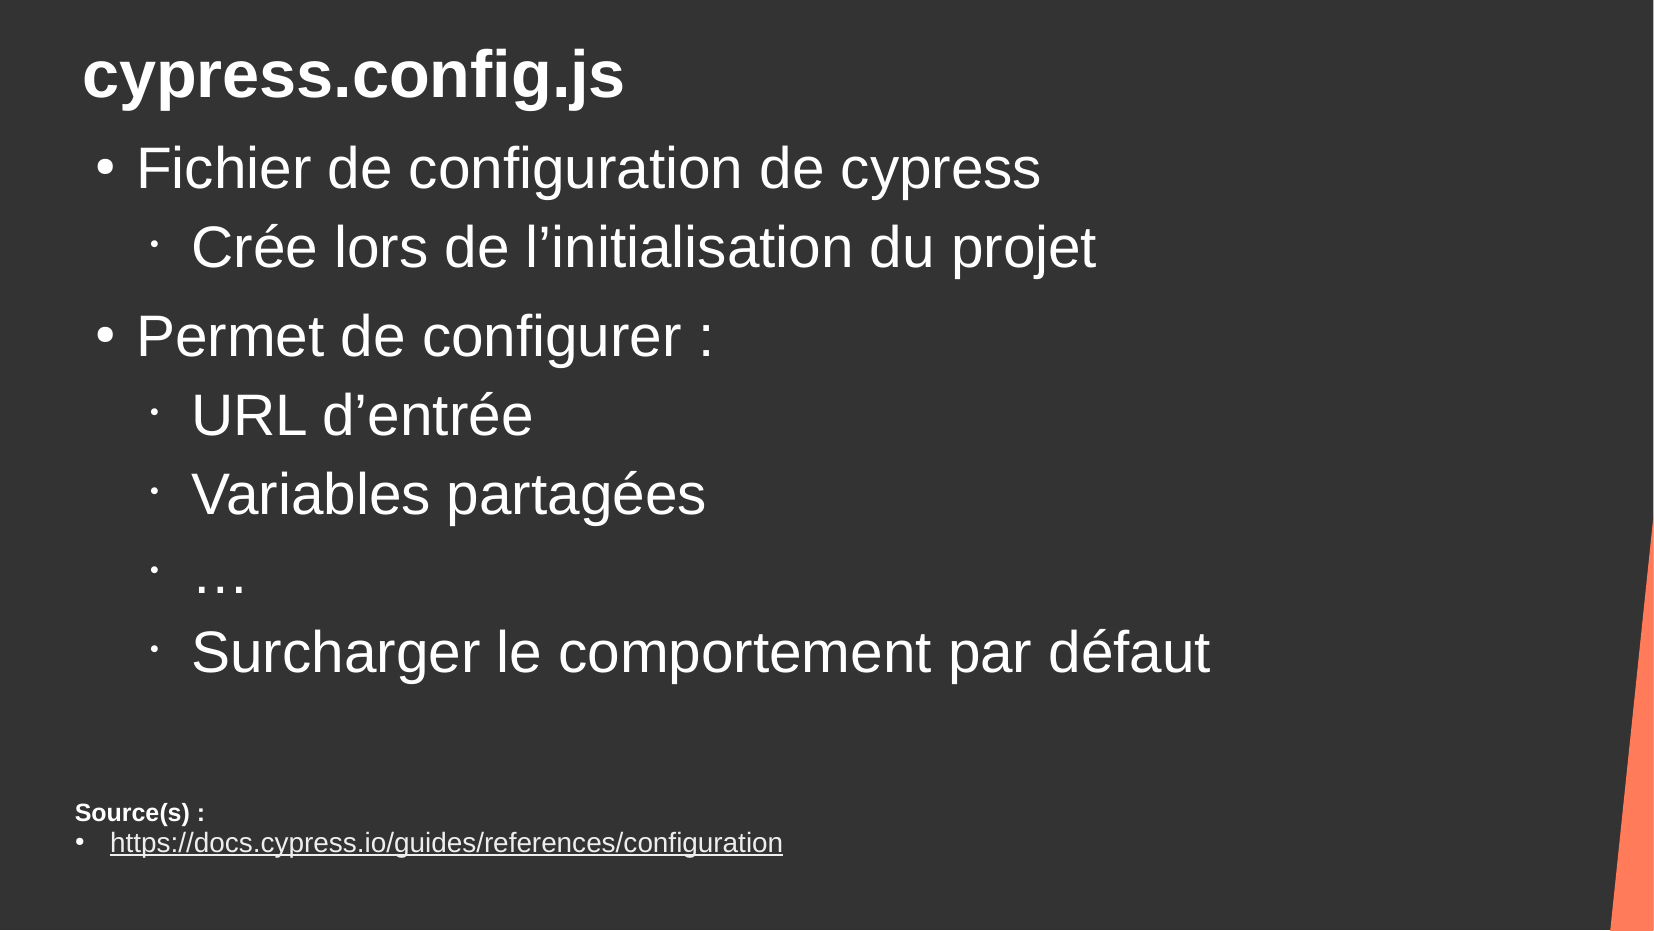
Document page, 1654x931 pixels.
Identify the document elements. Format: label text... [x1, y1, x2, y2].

text_box [1610, 510, 1654, 931]
title cypress.config.js [82, 37, 1004, 119]
text_box Source(s) : https://docs.cypress.io/guides/references/configuration [60, 791, 1546, 898]
list Fichier de configuration de cypress Crée lors de l’initialisation du projet Permet de configurer : URL d’entrée Variables partagées … Surcharger le comportement par défaut [80, 135, 1619, 686]
